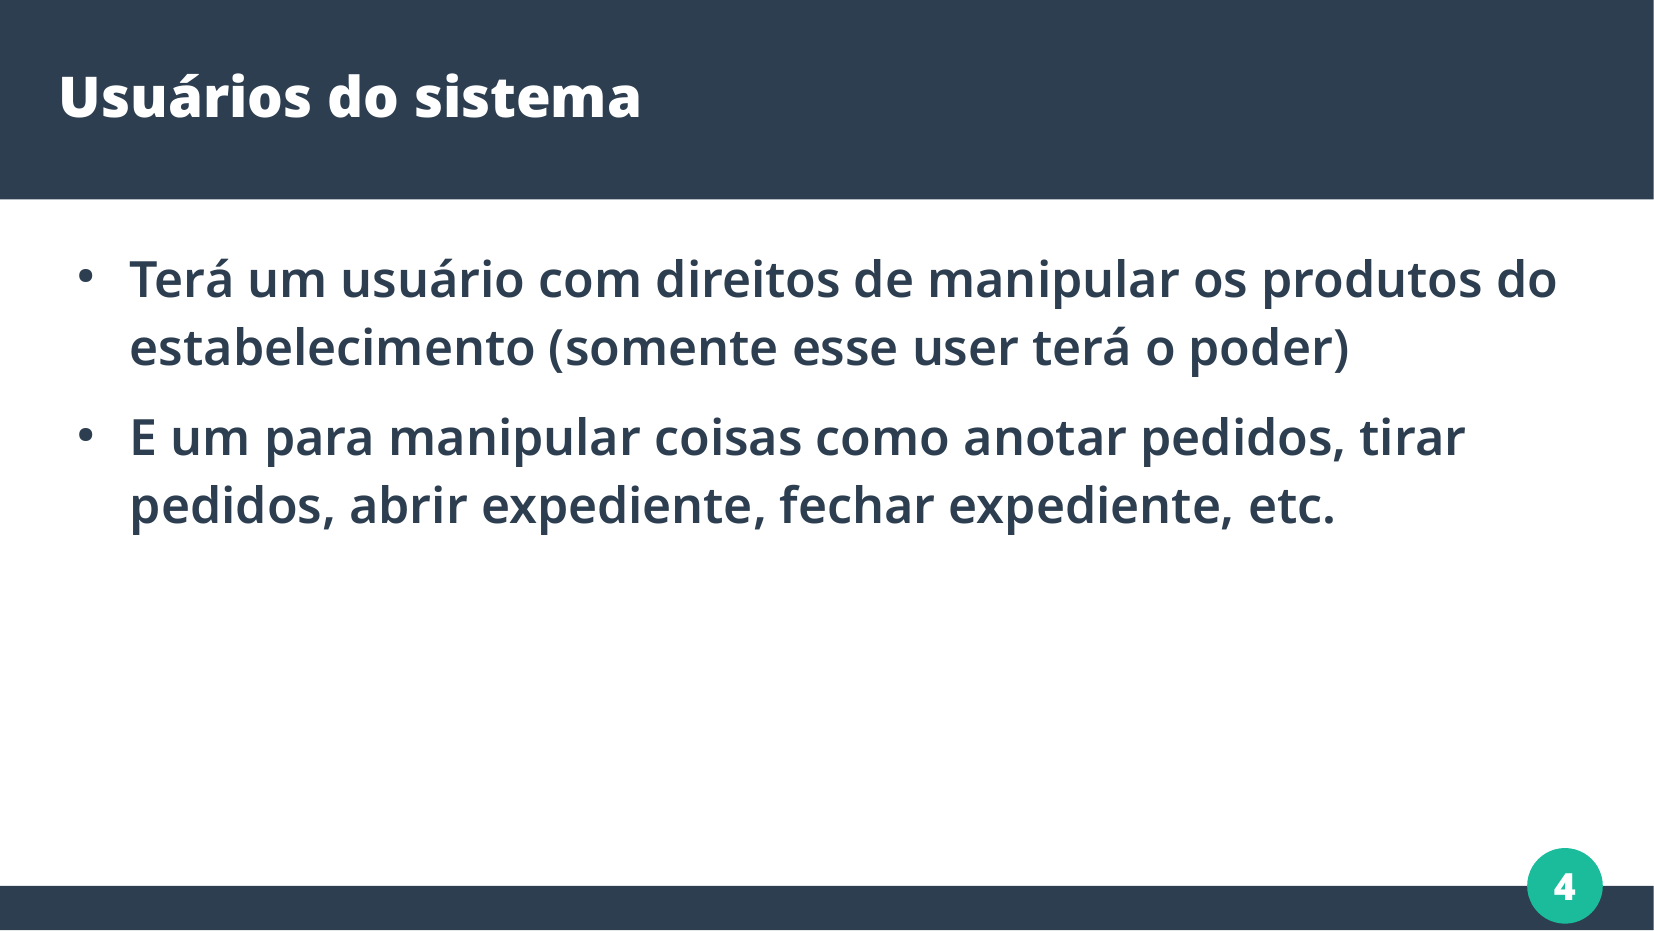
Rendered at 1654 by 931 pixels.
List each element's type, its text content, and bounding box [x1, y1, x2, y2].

title Usuários do sistema [59, 37, 1595, 155]
list Terá um usuário com direitos de manipular os produtos do estabelecimento (somente esse user terá o poder) E um para manipular coisas como anotar pedidos, tirar pedidos, abrir expediente, fechar expediente, etc. [59, 243, 1595, 864]
